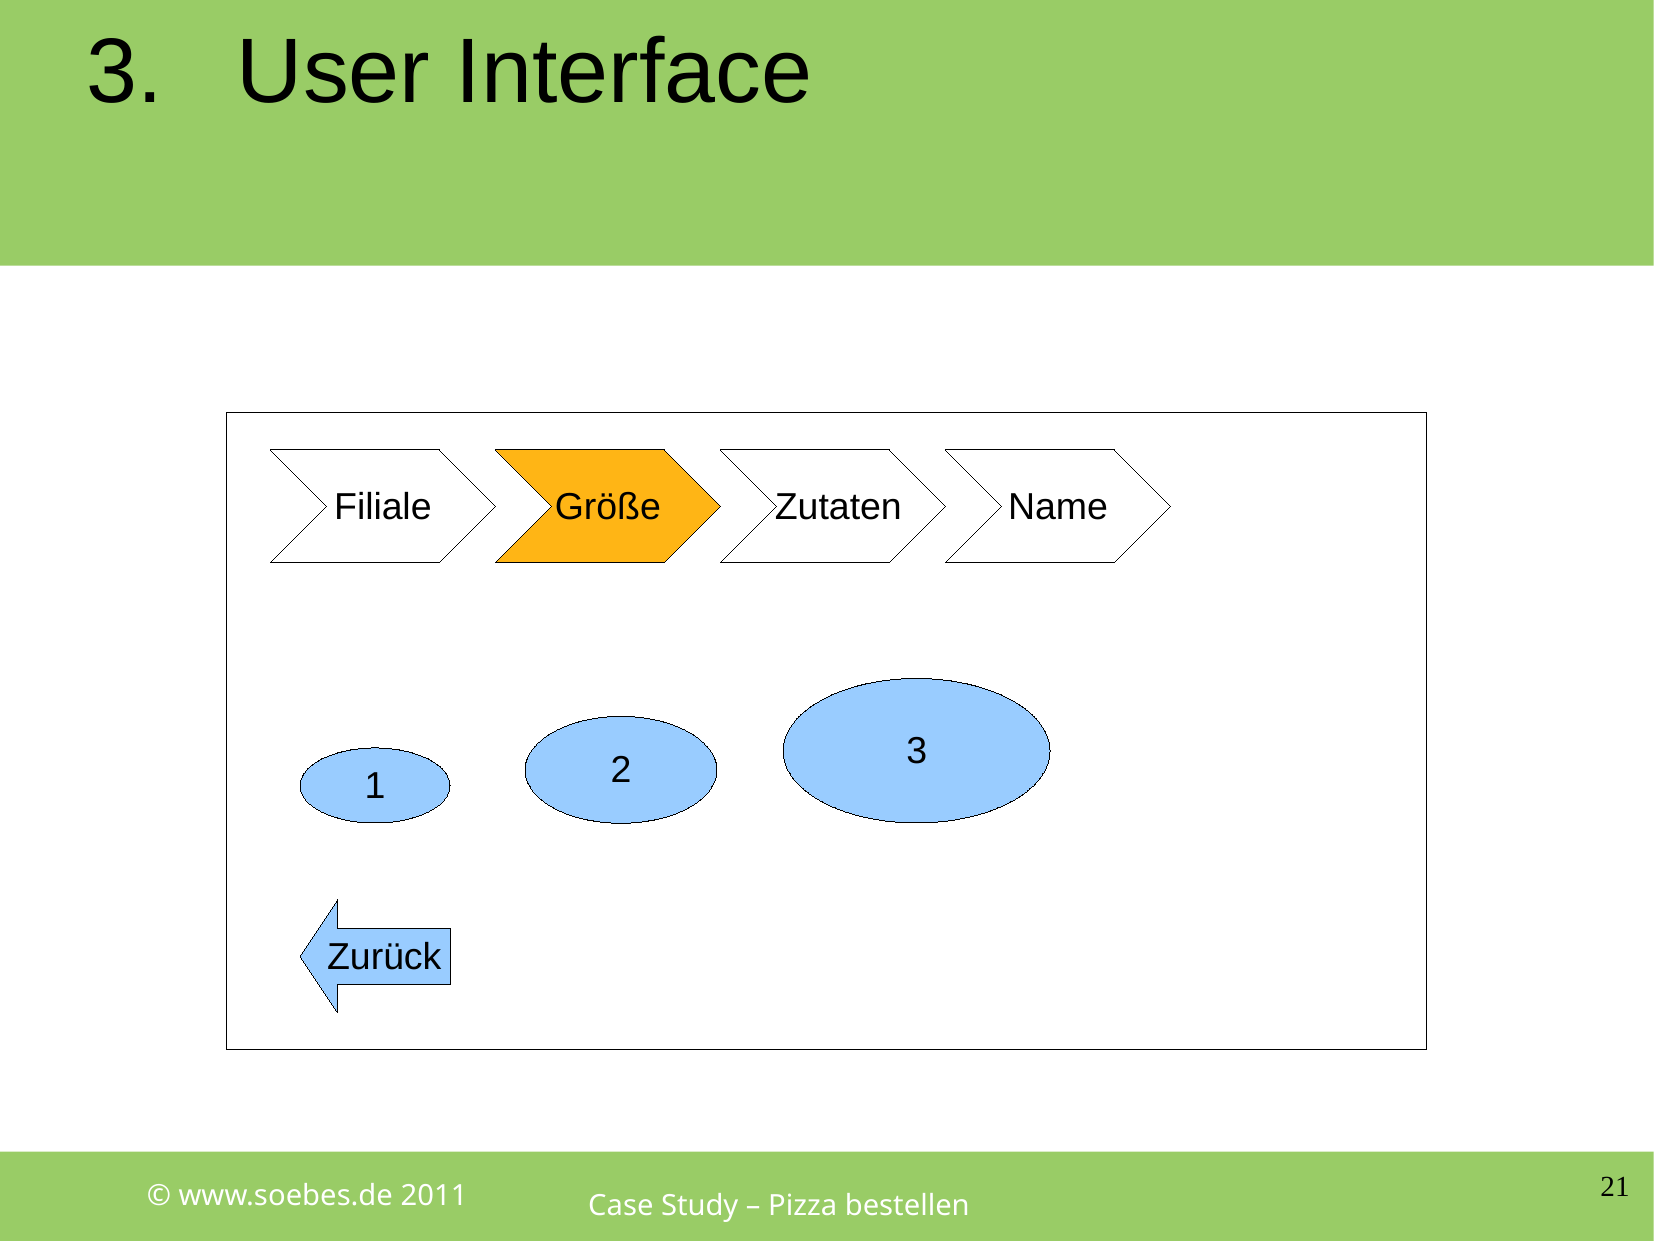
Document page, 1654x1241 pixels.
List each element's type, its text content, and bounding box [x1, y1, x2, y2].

list [37, 272, 1613, 1091]
title 3. User Interface [86, 17, 1576, 226]
text_box Zurück [300, 899, 451, 1013]
text_box Filiale [270, 449, 496, 563]
text_box Name [945, 449, 1171, 563]
text_box 1 [300, 747, 451, 823]
text_box 3 [783, 678, 1051, 823]
text_box Zutaten [720, 449, 946, 563]
text_box Größe [495, 449, 721, 563]
text_box 2 [525, 716, 717, 824]
